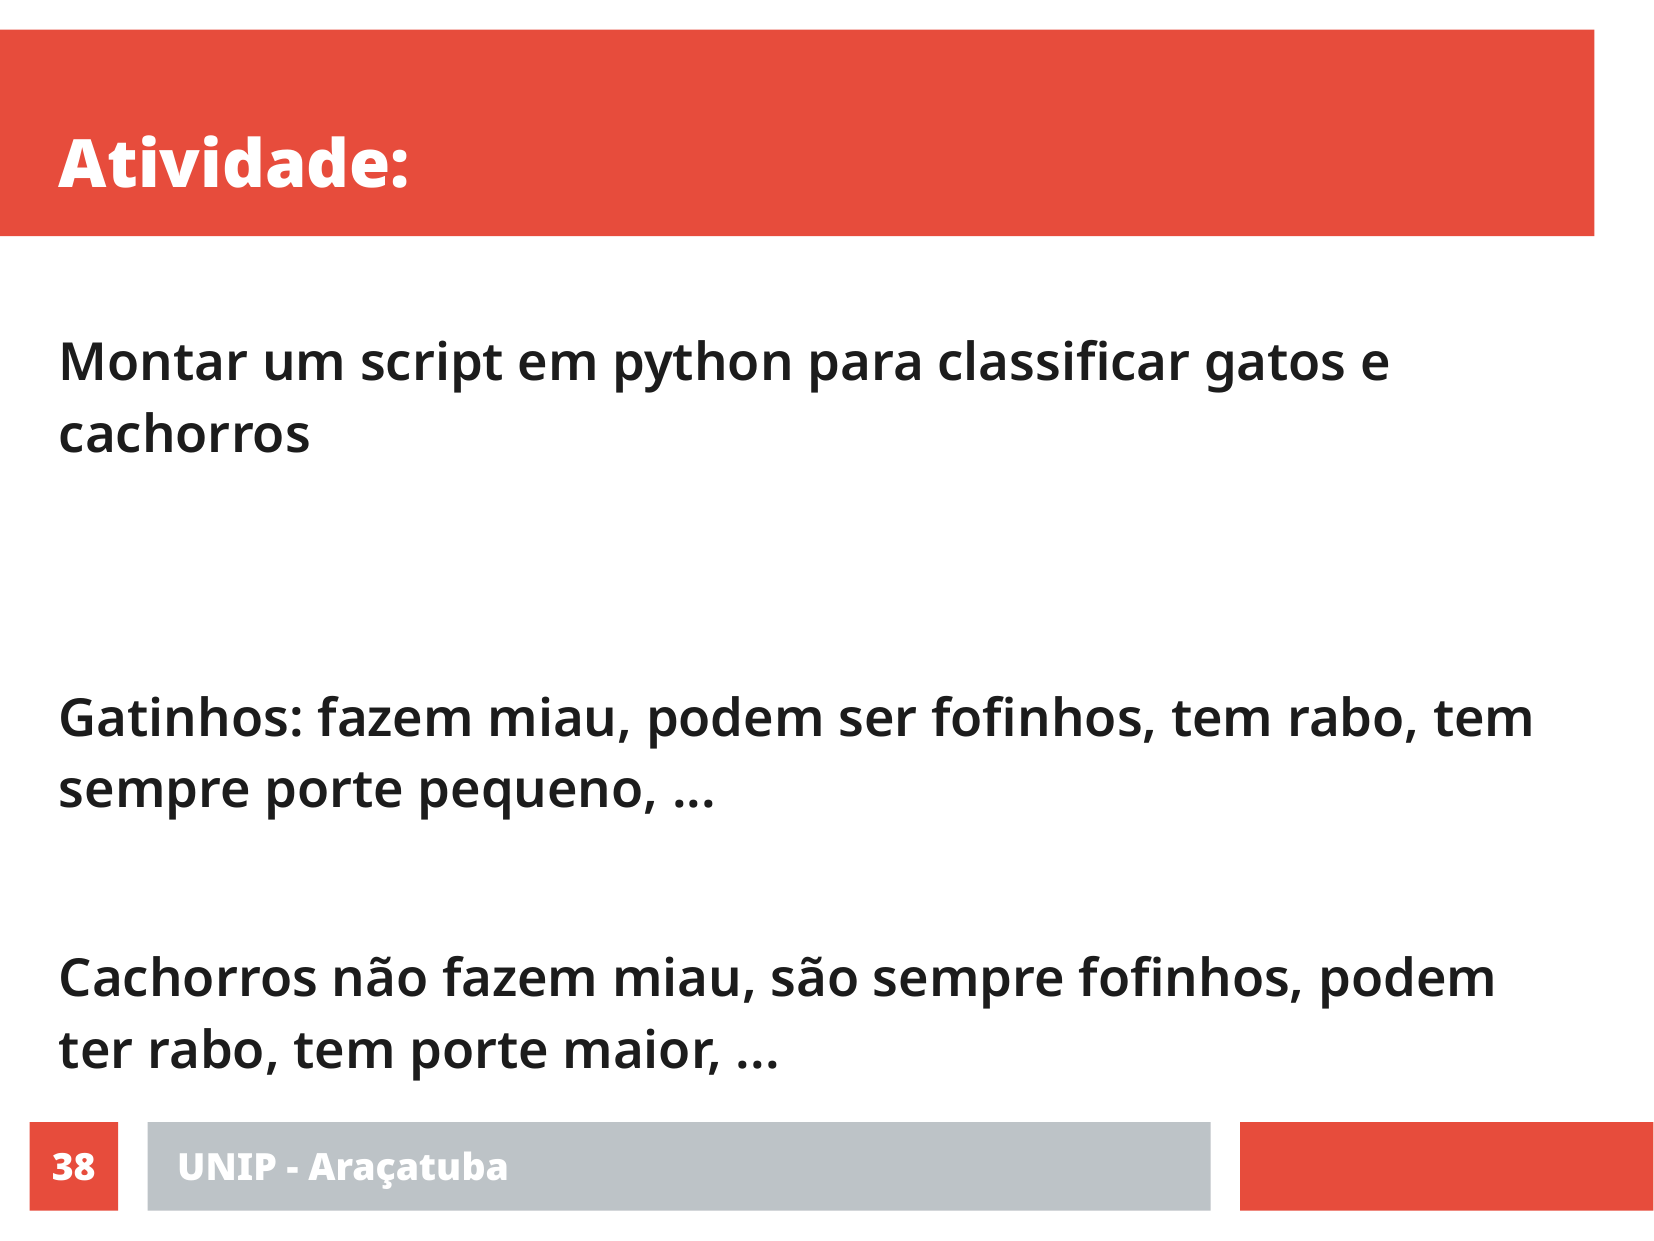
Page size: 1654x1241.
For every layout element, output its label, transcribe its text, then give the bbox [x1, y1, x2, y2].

list Montar um script em python para classificar gatos e cachorros Gatinhos: fazem miau, podem ser fofinhos, tem rabo, tem sempre porte pequeno, ... Cachorros não fazem miau, são sempre fofinhos, podem ter rabo, tem porte maior, ... [59, 324, 1565, 1093]
title Atividade: [59, 59, 1595, 207]
